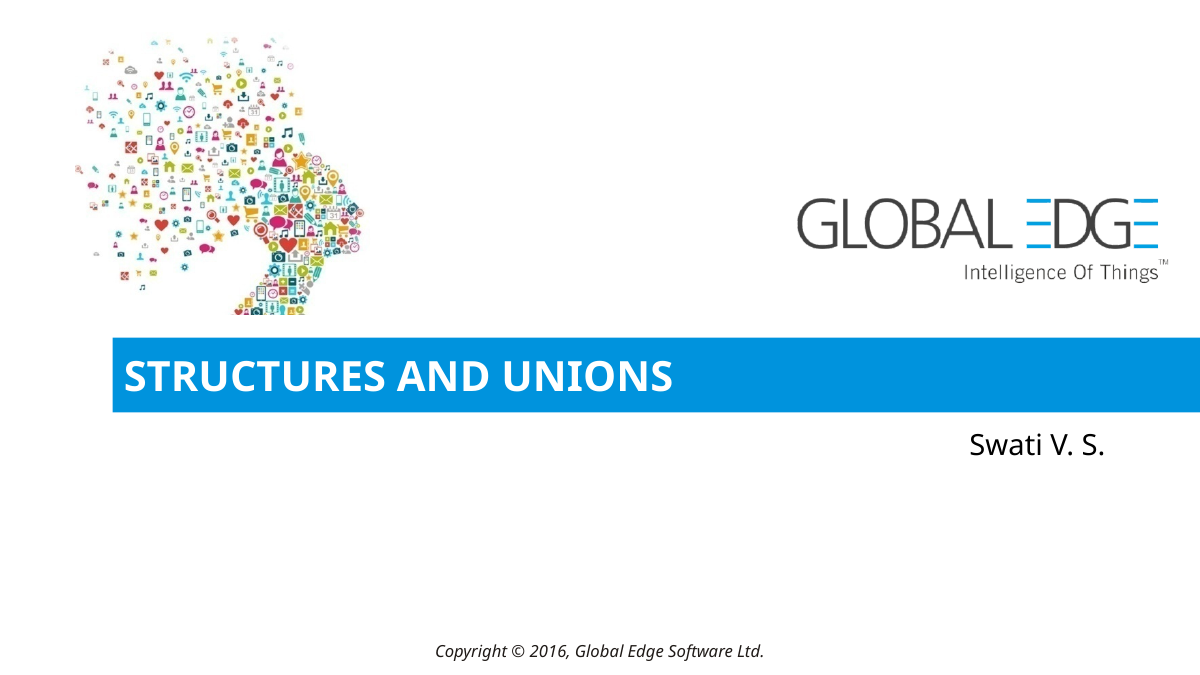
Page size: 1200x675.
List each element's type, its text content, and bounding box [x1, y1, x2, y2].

picture [75, 0, 377, 315]
title STRUCTURES AND UNIONS [112, 337, 1200, 413]
list Swati V. S. [335, 412, 1199, 475]
picture [787, 187, 1178, 293]
